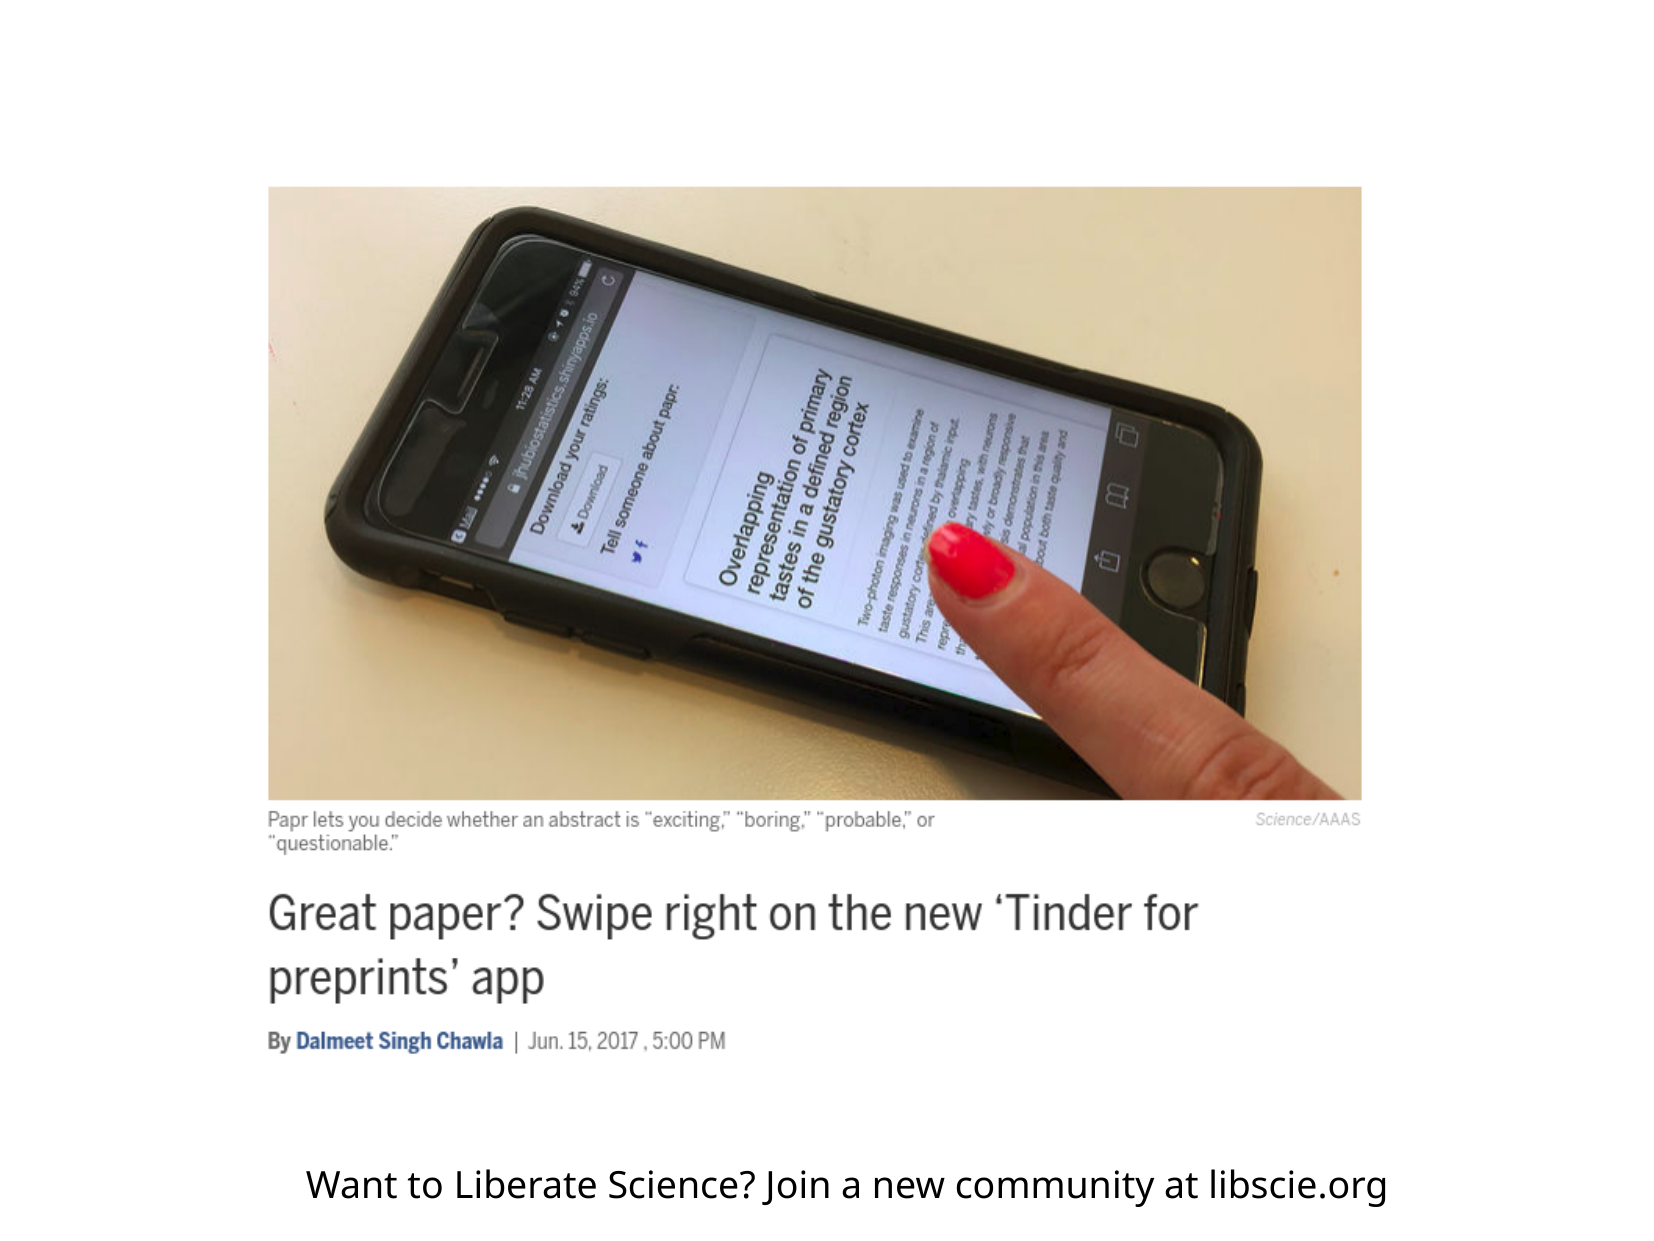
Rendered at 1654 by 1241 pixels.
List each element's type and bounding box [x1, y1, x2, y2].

picture [253, 173, 1401, 1068]
